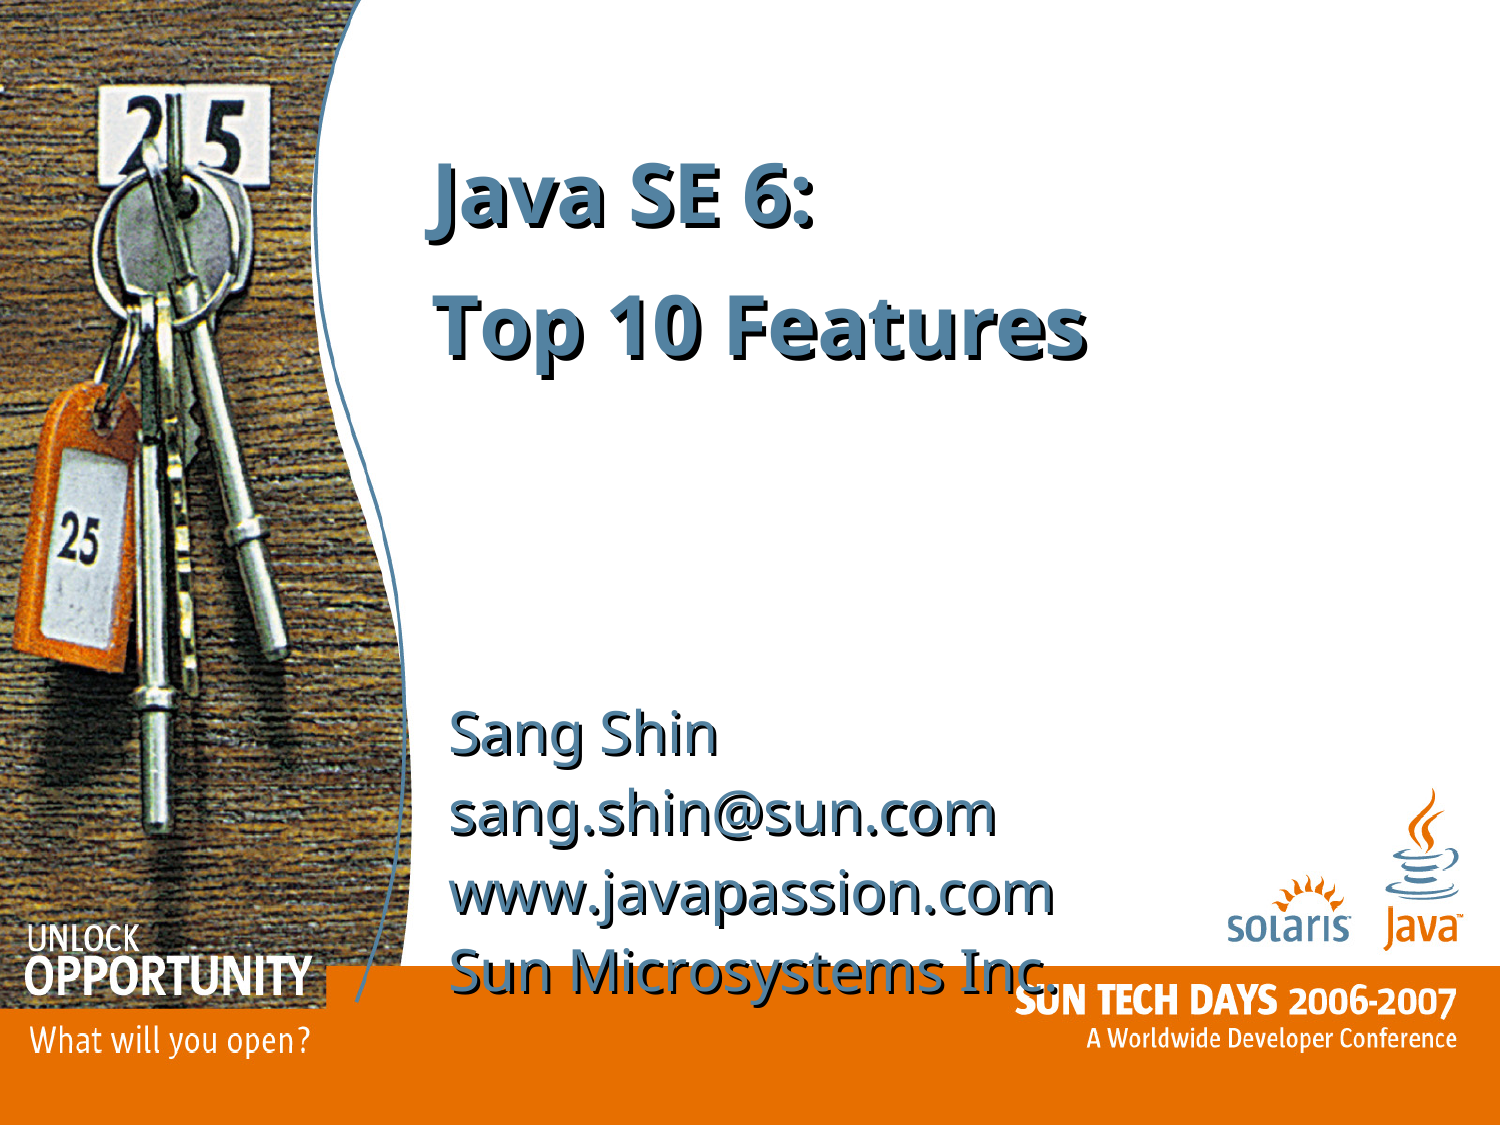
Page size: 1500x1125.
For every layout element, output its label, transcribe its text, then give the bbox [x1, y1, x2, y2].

text_box Java SE 6: Top 10 Features [431, 135, 1467, 624]
text_box Sang Shin sang.shin@sun.com www.javapassion.com Sun Microsystems Inc. [448, 607, 1365, 963]
picture [0, 0, 1500, 1125]
